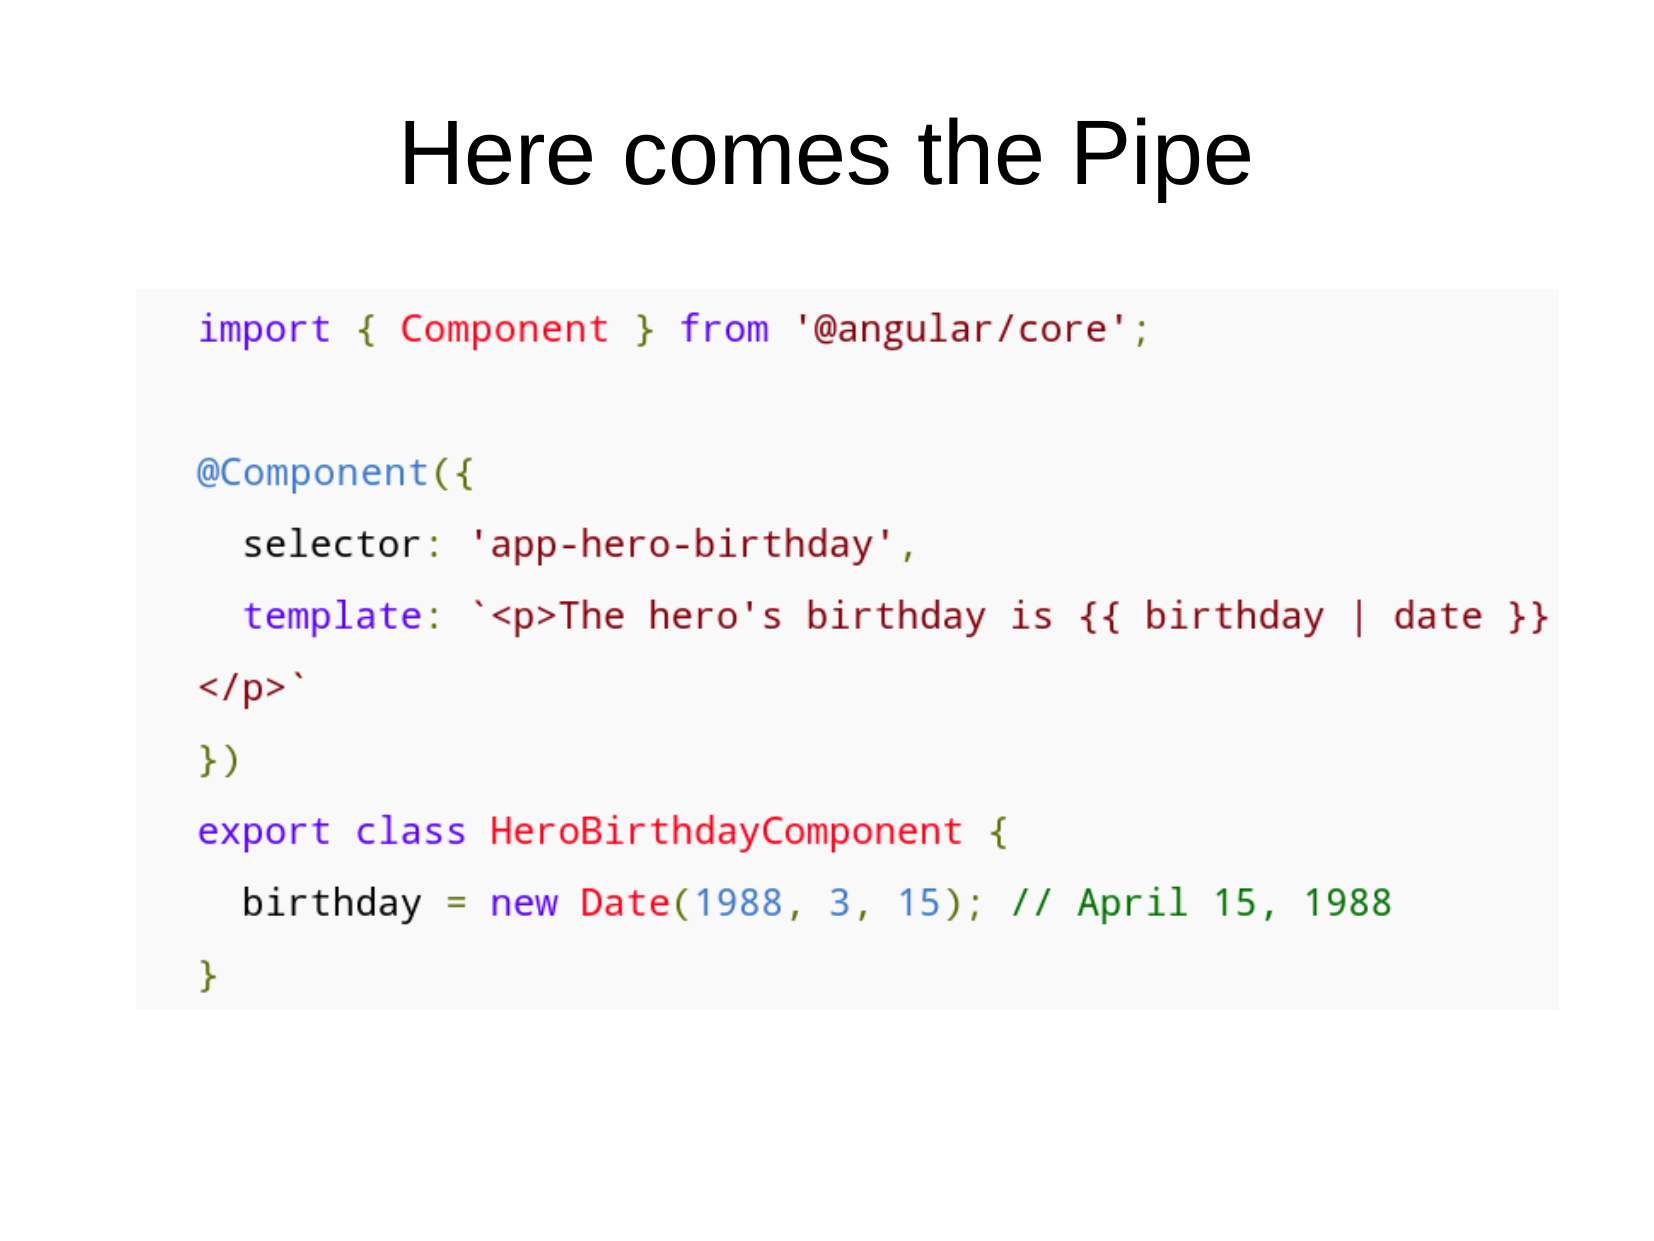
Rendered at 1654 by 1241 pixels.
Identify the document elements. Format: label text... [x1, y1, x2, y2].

picture [136, 289, 1559, 1010]
title Here comes the Pipe [82, 49, 1571, 257]
